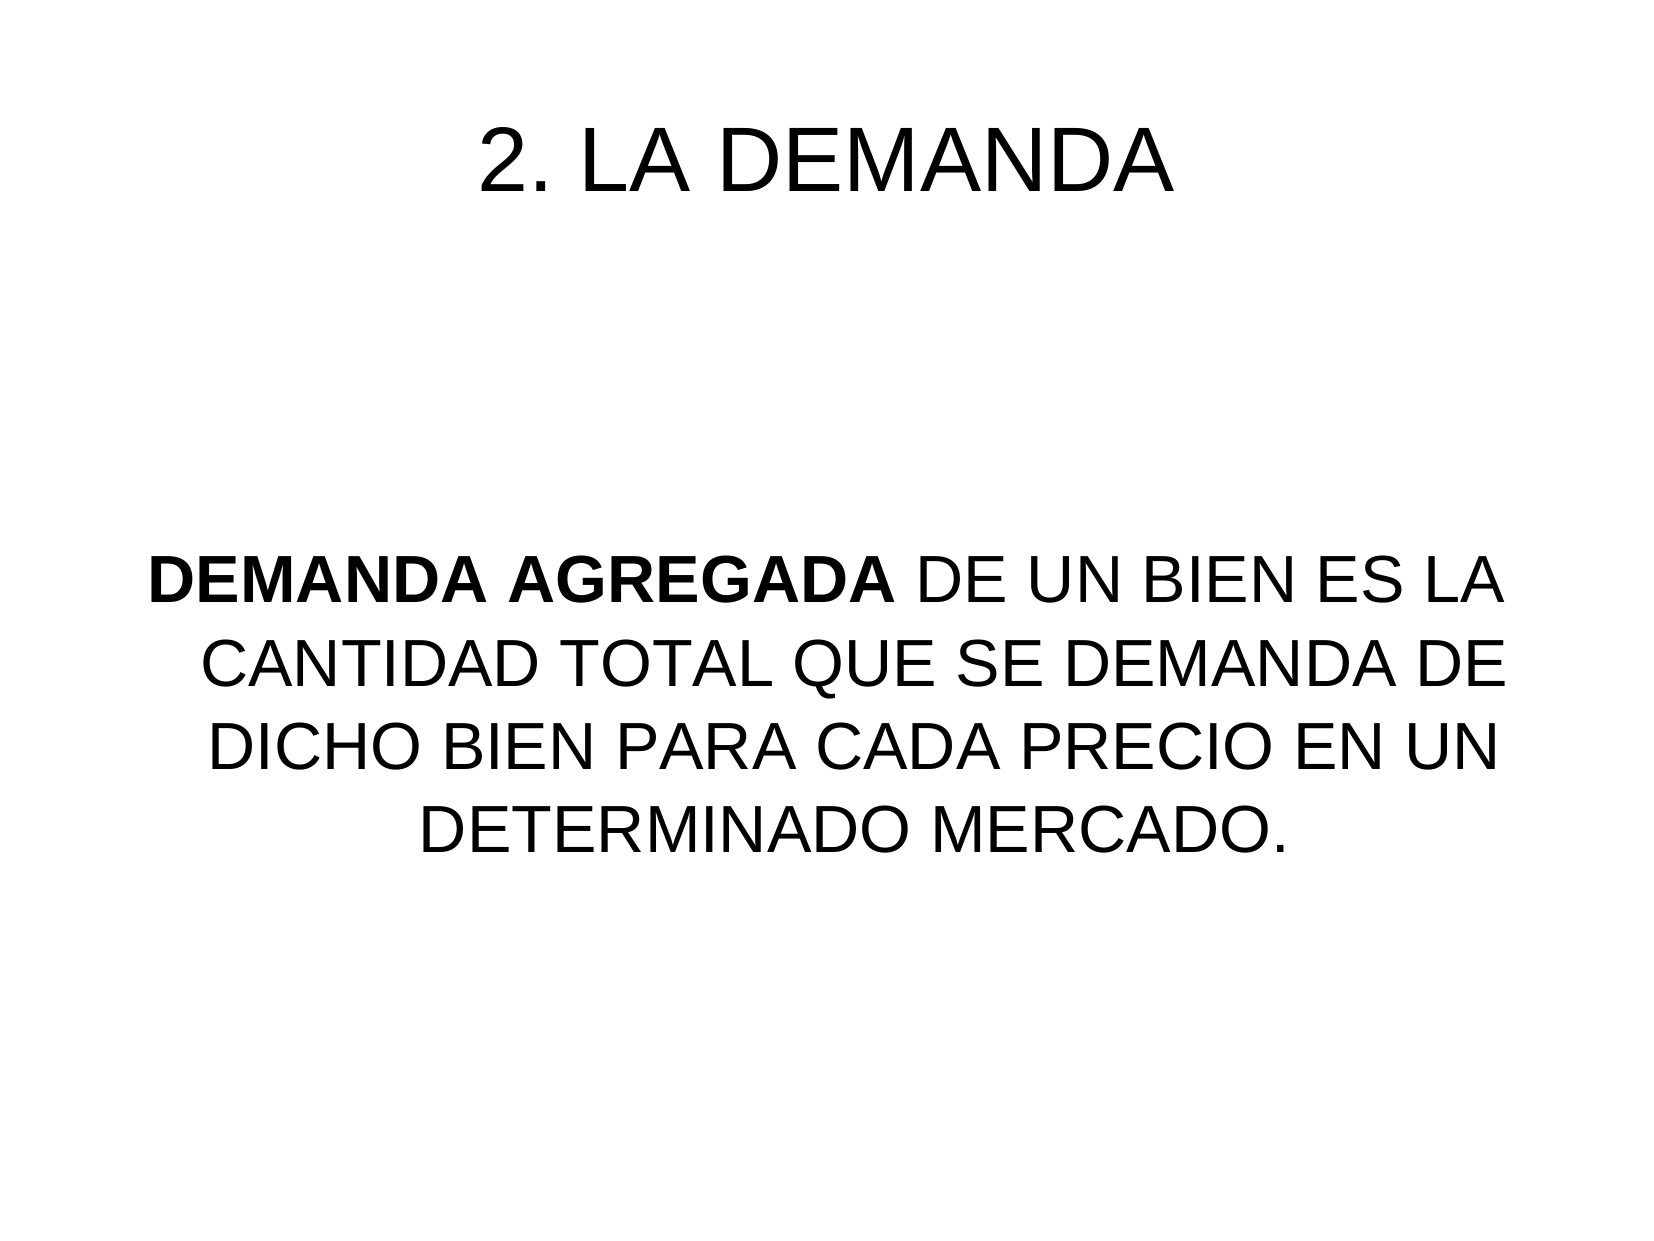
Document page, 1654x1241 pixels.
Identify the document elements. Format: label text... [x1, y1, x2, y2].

title 2. LA DEMANDA [82, 56, 1571, 249]
subtitle DEMANDA AGREGADA DE UN BIEN ES LA CANTIDAD TOTAL QUE SE DEMANDA DE DICHO BIEN PARA CADA PRECIO EN UN DETERMINADO MERCADO. [82, 297, 1571, 1102]
